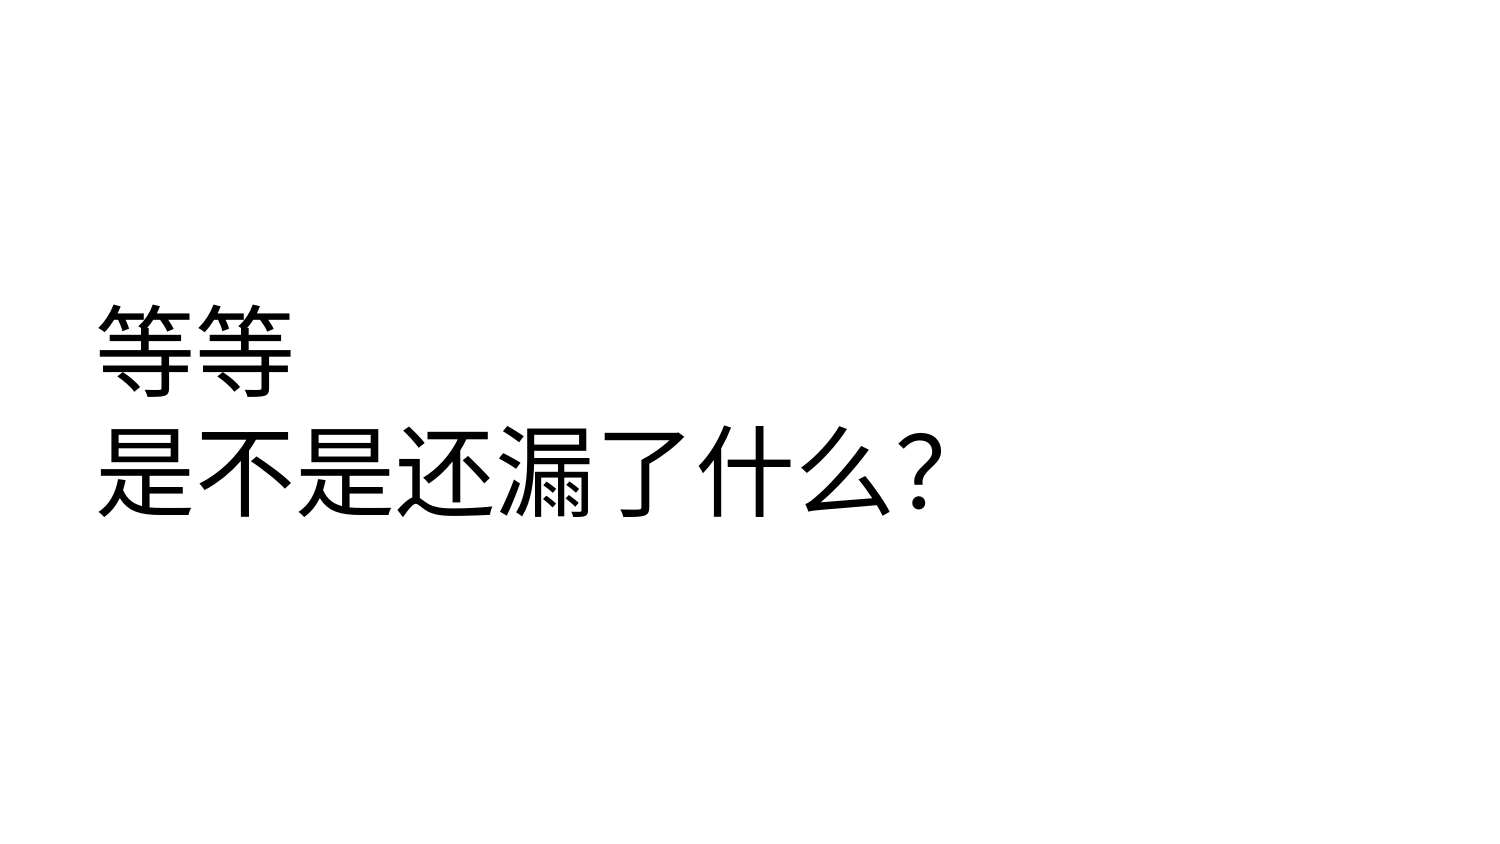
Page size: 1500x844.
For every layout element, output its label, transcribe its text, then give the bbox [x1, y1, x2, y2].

title 等等 是不是还漏了什么？ [80, 73, 1125, 745]
